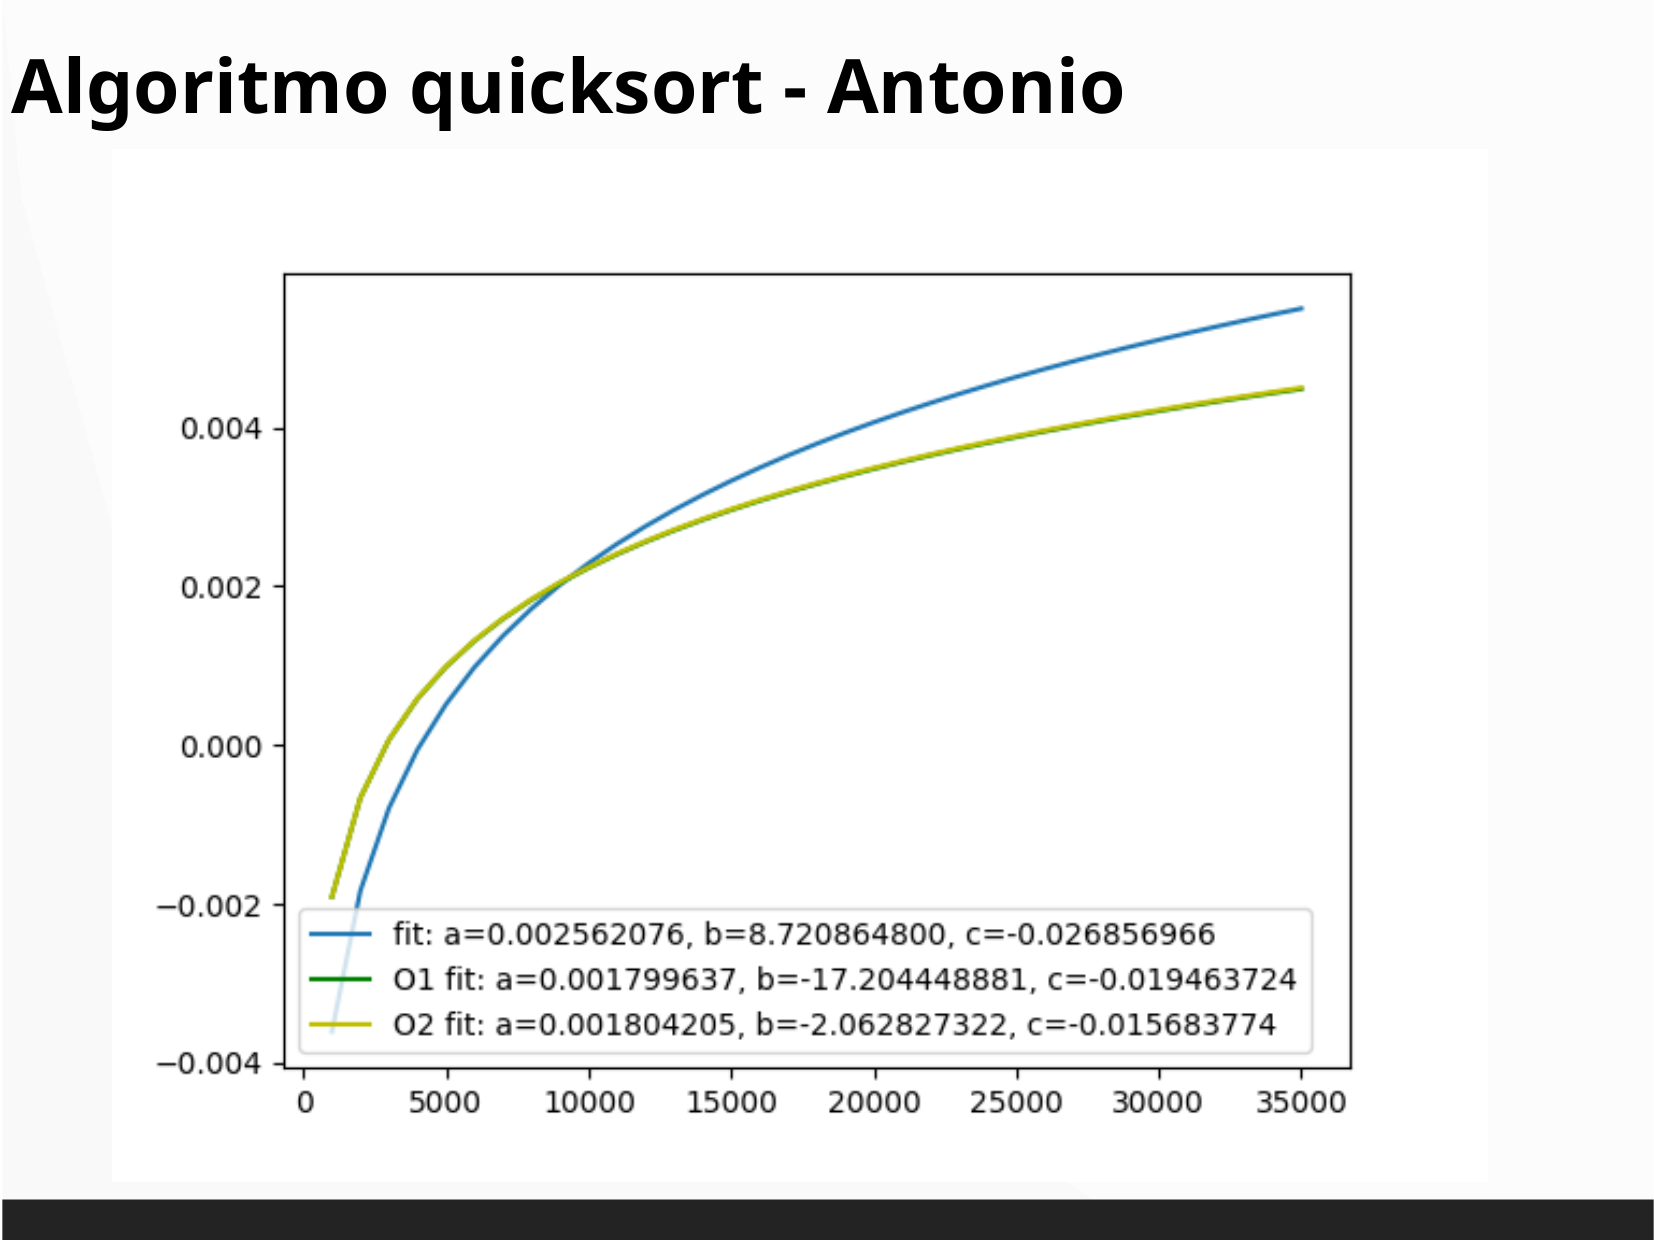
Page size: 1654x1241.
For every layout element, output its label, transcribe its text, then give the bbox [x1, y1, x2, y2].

title Algoritmo quicksort - Antonio [11, 10, 1501, 158]
picture [2, 0, 1654, 1241]
